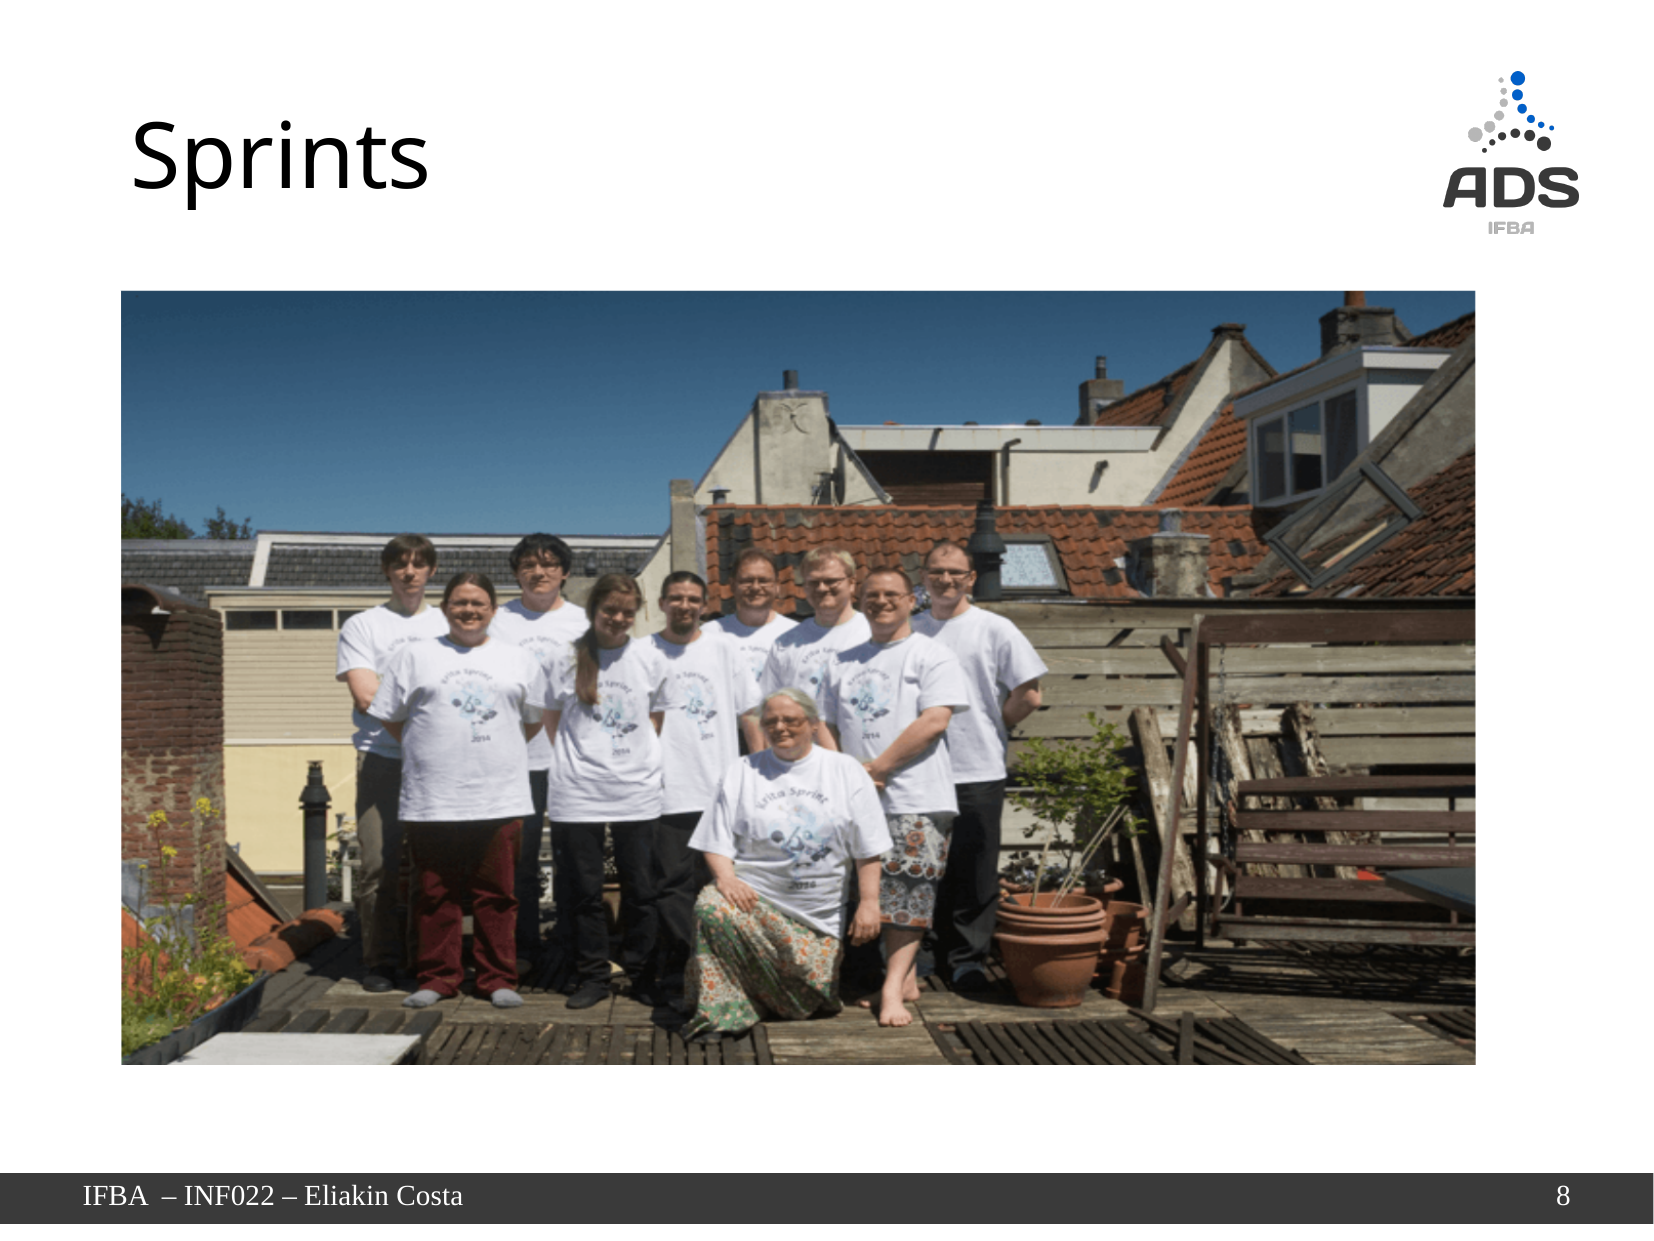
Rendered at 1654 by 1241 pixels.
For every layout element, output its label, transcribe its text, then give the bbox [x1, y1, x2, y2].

picture [120, 290, 1476, 1066]
picture [1443, 71, 1579, 234]
title Sprints [82, 49, 1426, 257]
